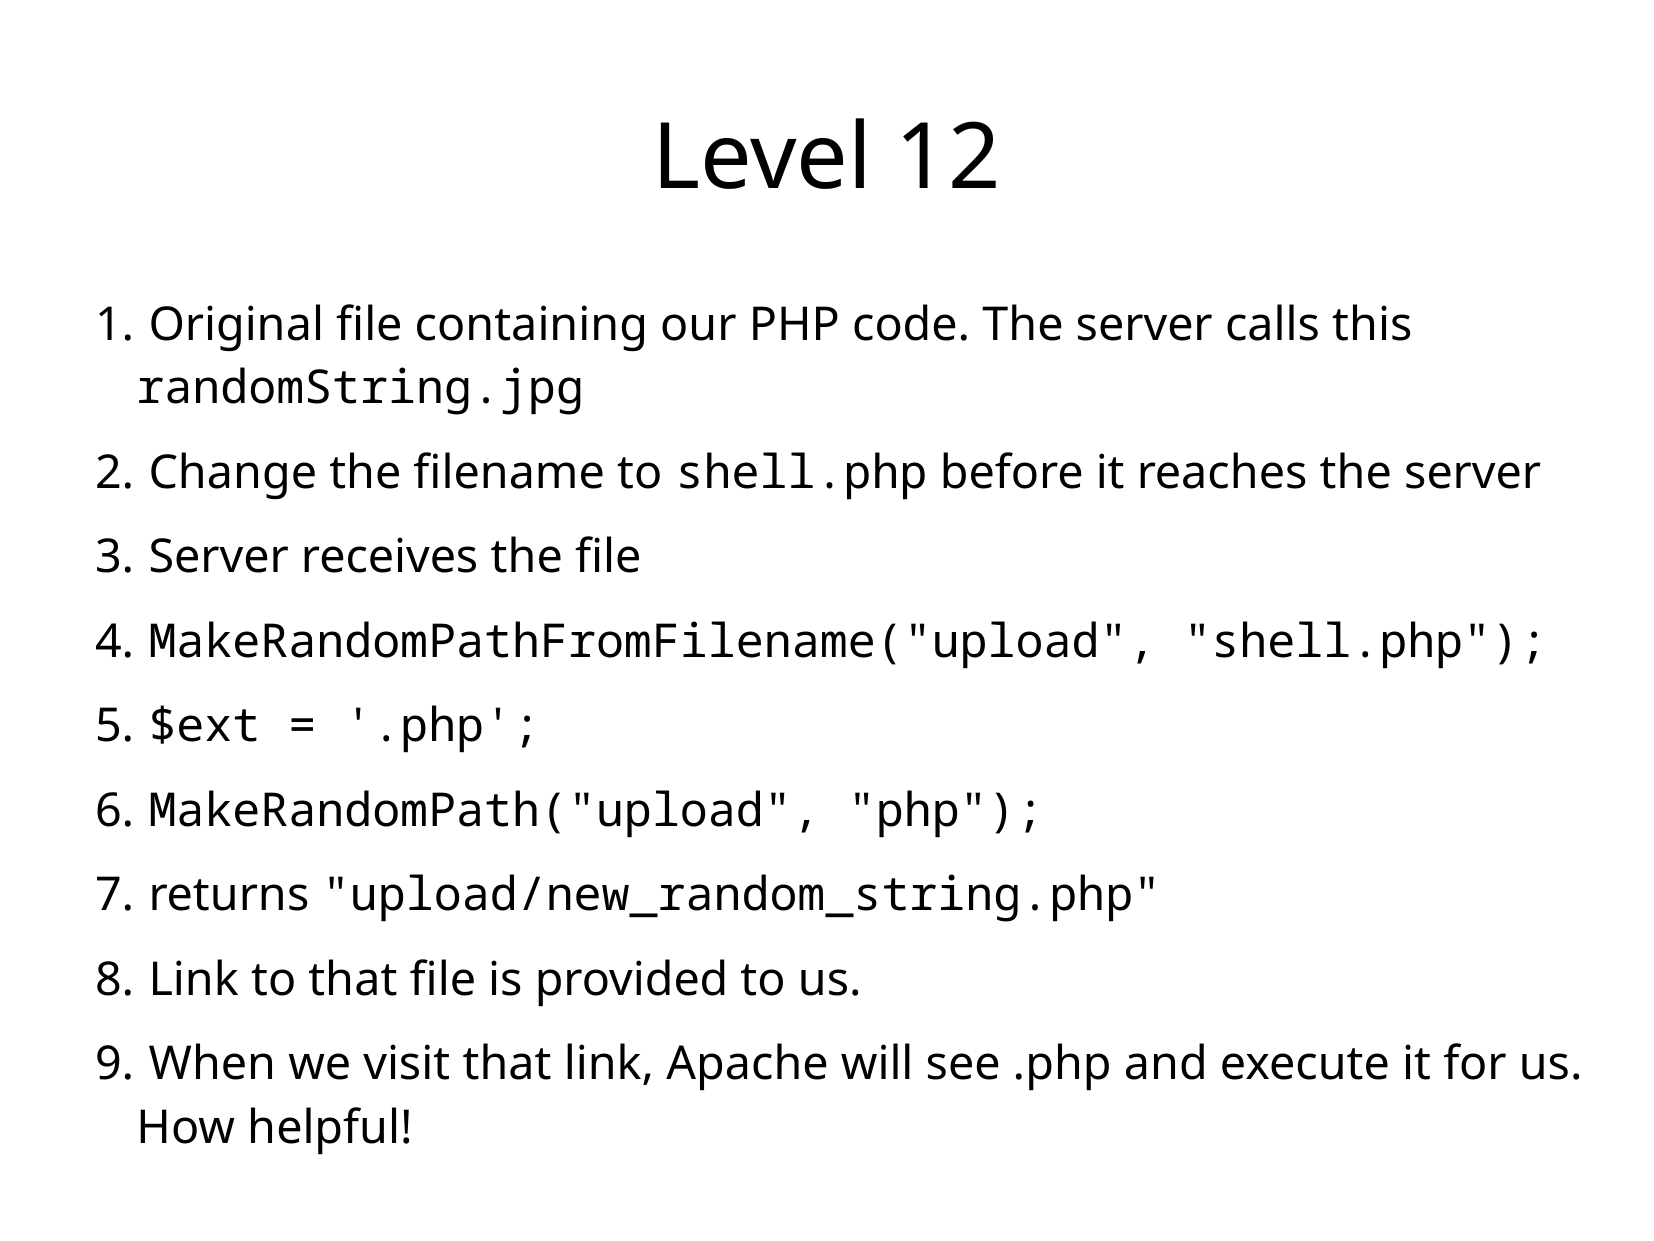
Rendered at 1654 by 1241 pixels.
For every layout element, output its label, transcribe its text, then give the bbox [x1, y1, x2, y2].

list Original file containing our PHP code. The server calls this randomString.jpg Change the filename to shell.php before it reaches the server Server receives the file MakeRandomPathFromFilename("upload", "shell.php"); $ext = '.php'; MakeRandomPath("upload", "php"); returns "upload/new_random_string.php" Link to that file is provided to us. When we visit that link, Apache will see .php and execute it for us. How helpful! [82, 290, 1630, 1170]
title Level 12 [82, 49, 1571, 257]
